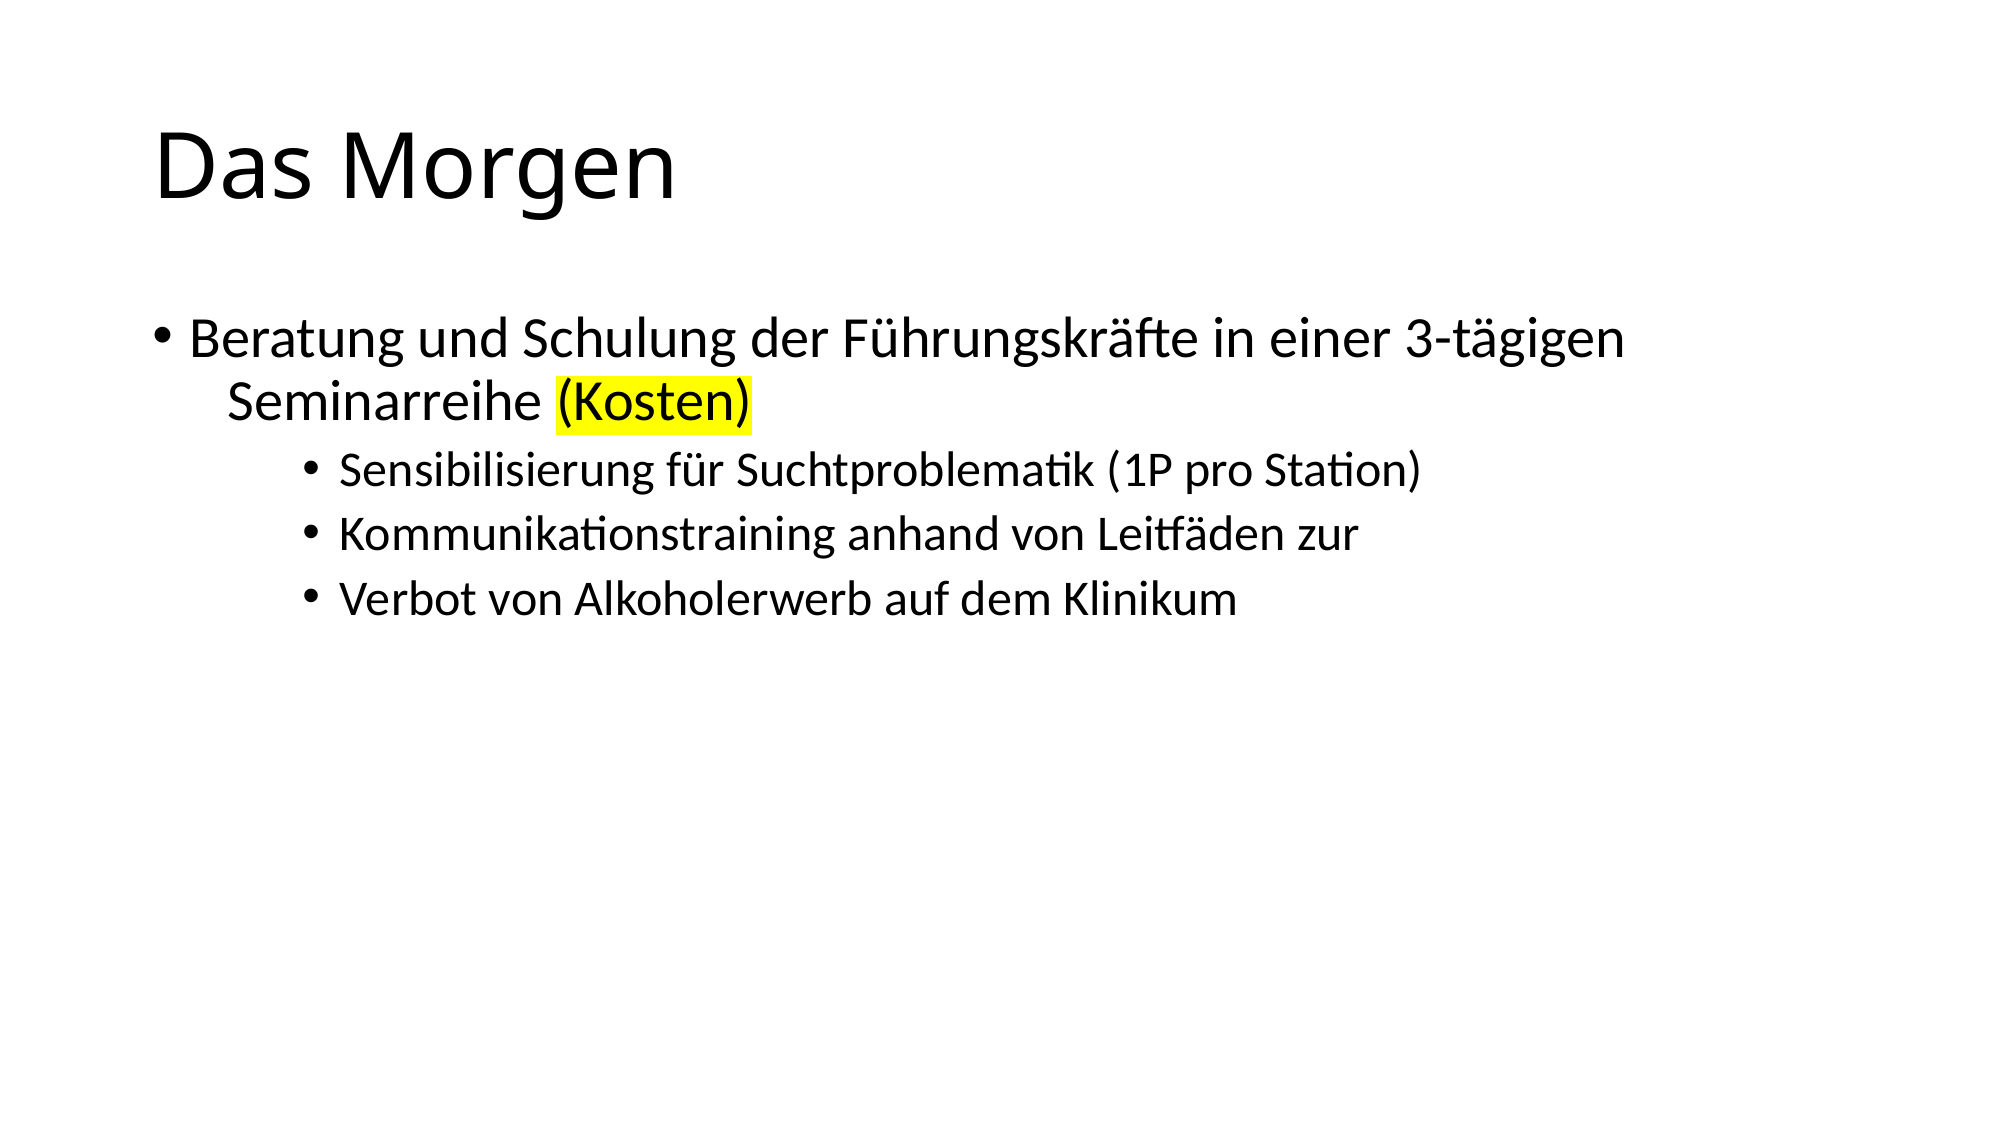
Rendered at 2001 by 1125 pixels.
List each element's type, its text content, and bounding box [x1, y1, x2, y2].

list Beratung und Schulung der Führungskräfte in einer 3-tägigen Seminarreihe (Kosten) Sensibilisierung für Suchtproblematik (1P pro Station) Kommunikationstraining anhand von Leitfäden zur Verbot von Alkoholerwerb auf dem Klinikum [137, 299, 1863, 1014]
title Das Morgen [137, 59, 1863, 278]
